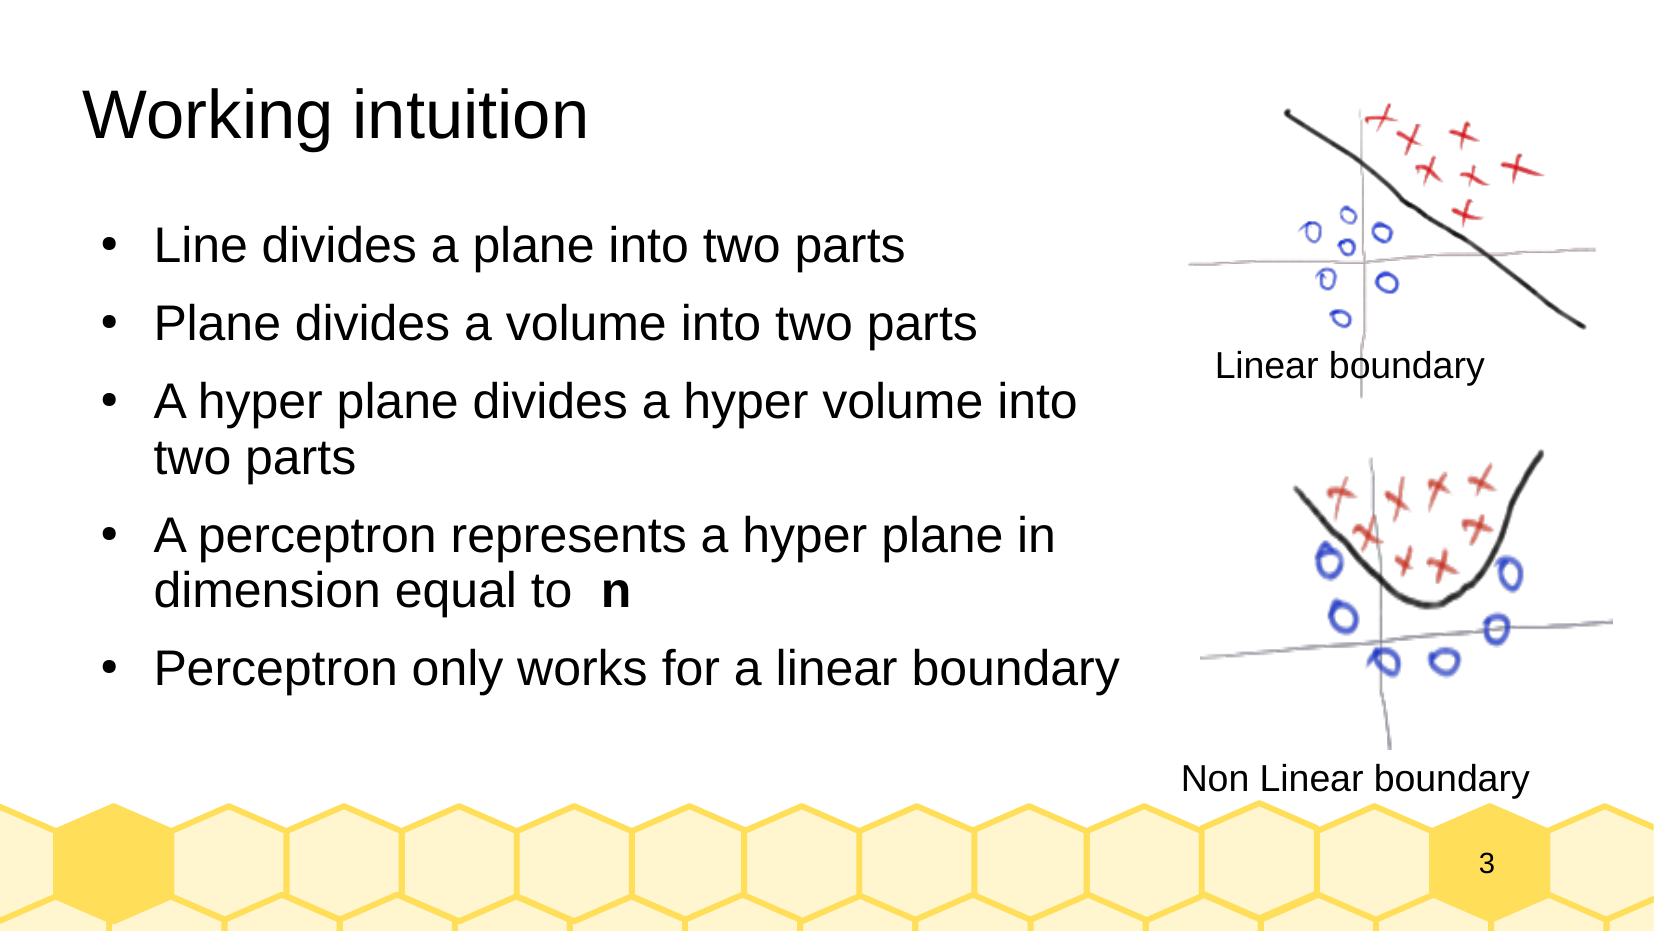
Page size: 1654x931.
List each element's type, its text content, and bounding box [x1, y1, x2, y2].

picture [1162, 57, 1624, 413]
picture [1200, 449, 1613, 750]
text_box Non Linear boundary [1166, 750, 1654, 849]
title Working intuition [82, 37, 1571, 193]
text_box Linear boundary [1200, 337, 1538, 437]
list Line divides a plane into two parts Plane divides a volume into two parts A hyper plane divides a hyper volume into two parts A perceptron represents a hyper plane in dimension equal to n Perceptron only works for a linear boundary [82, 217, 1126, 758]
